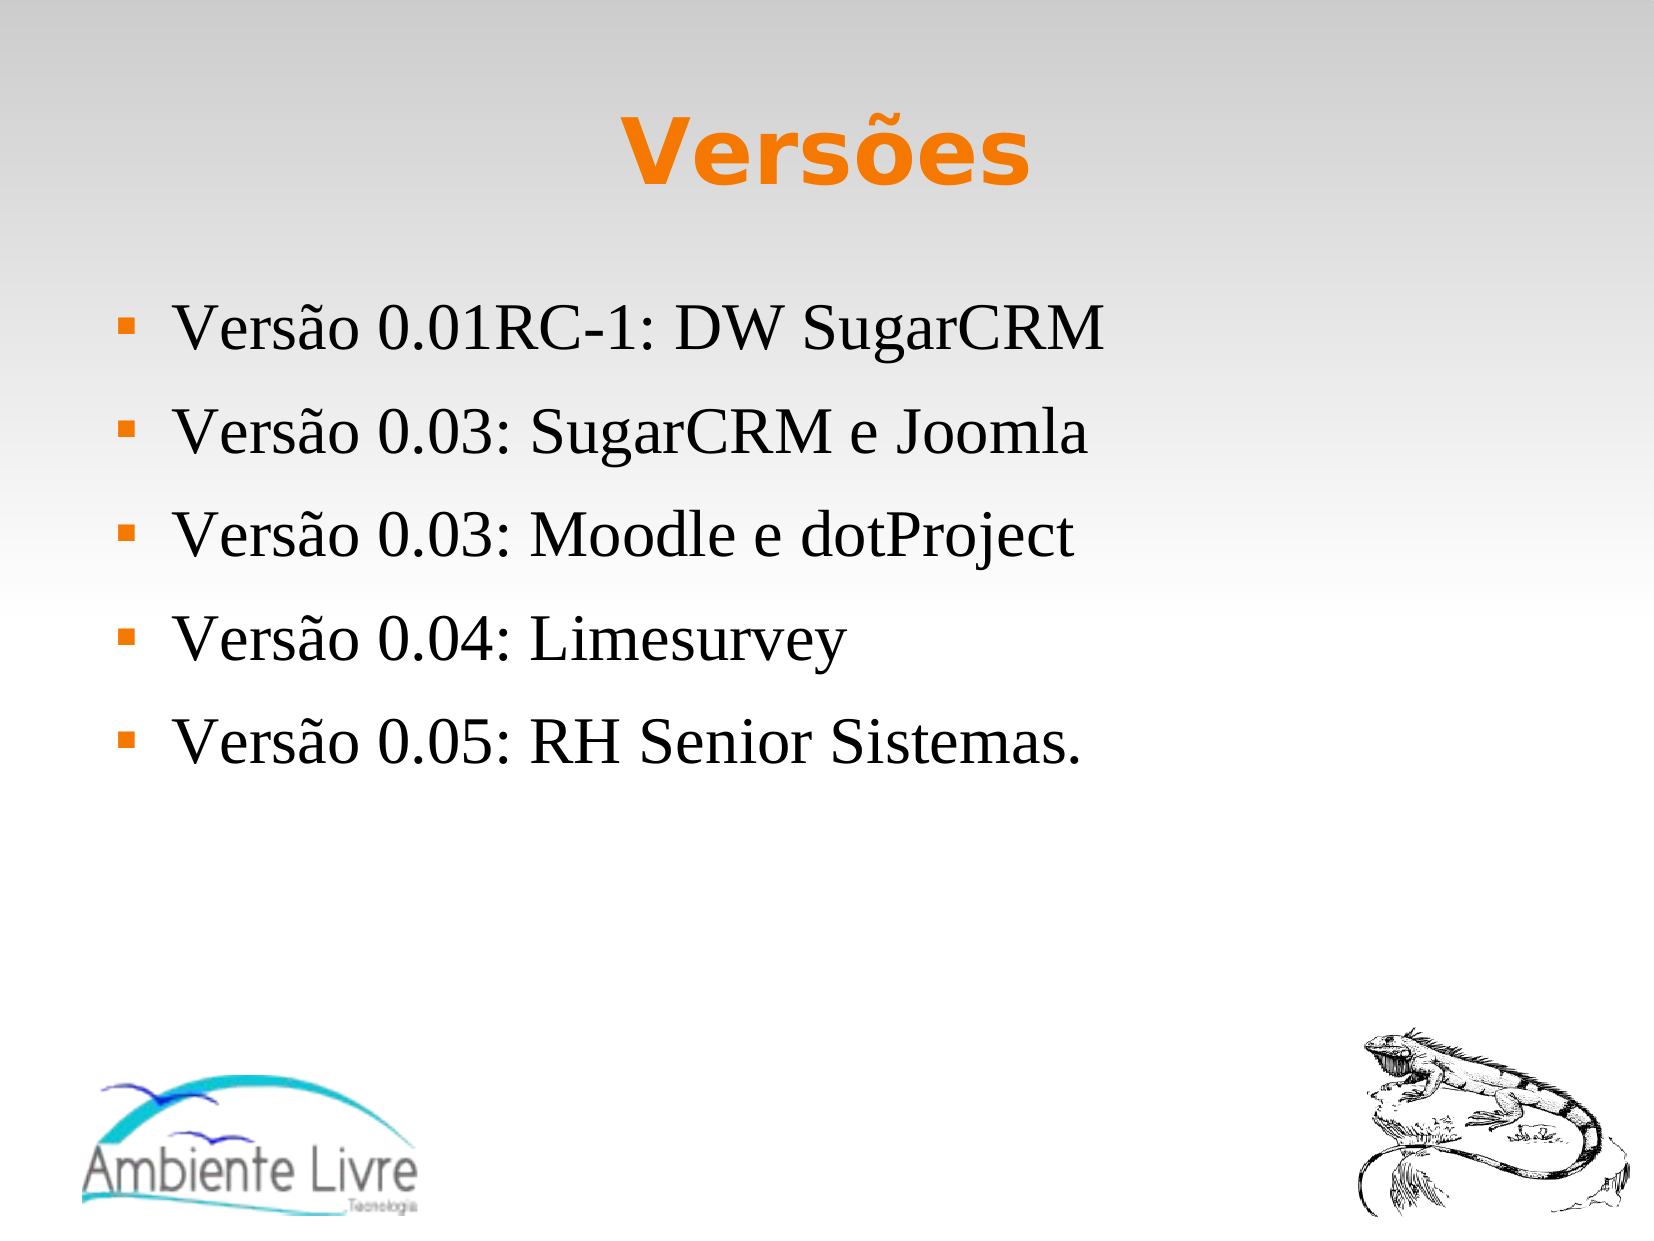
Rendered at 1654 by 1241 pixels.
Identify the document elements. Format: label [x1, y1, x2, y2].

picture [82, 1075, 426, 1216]
picture [1358, 1027, 1630, 1217]
